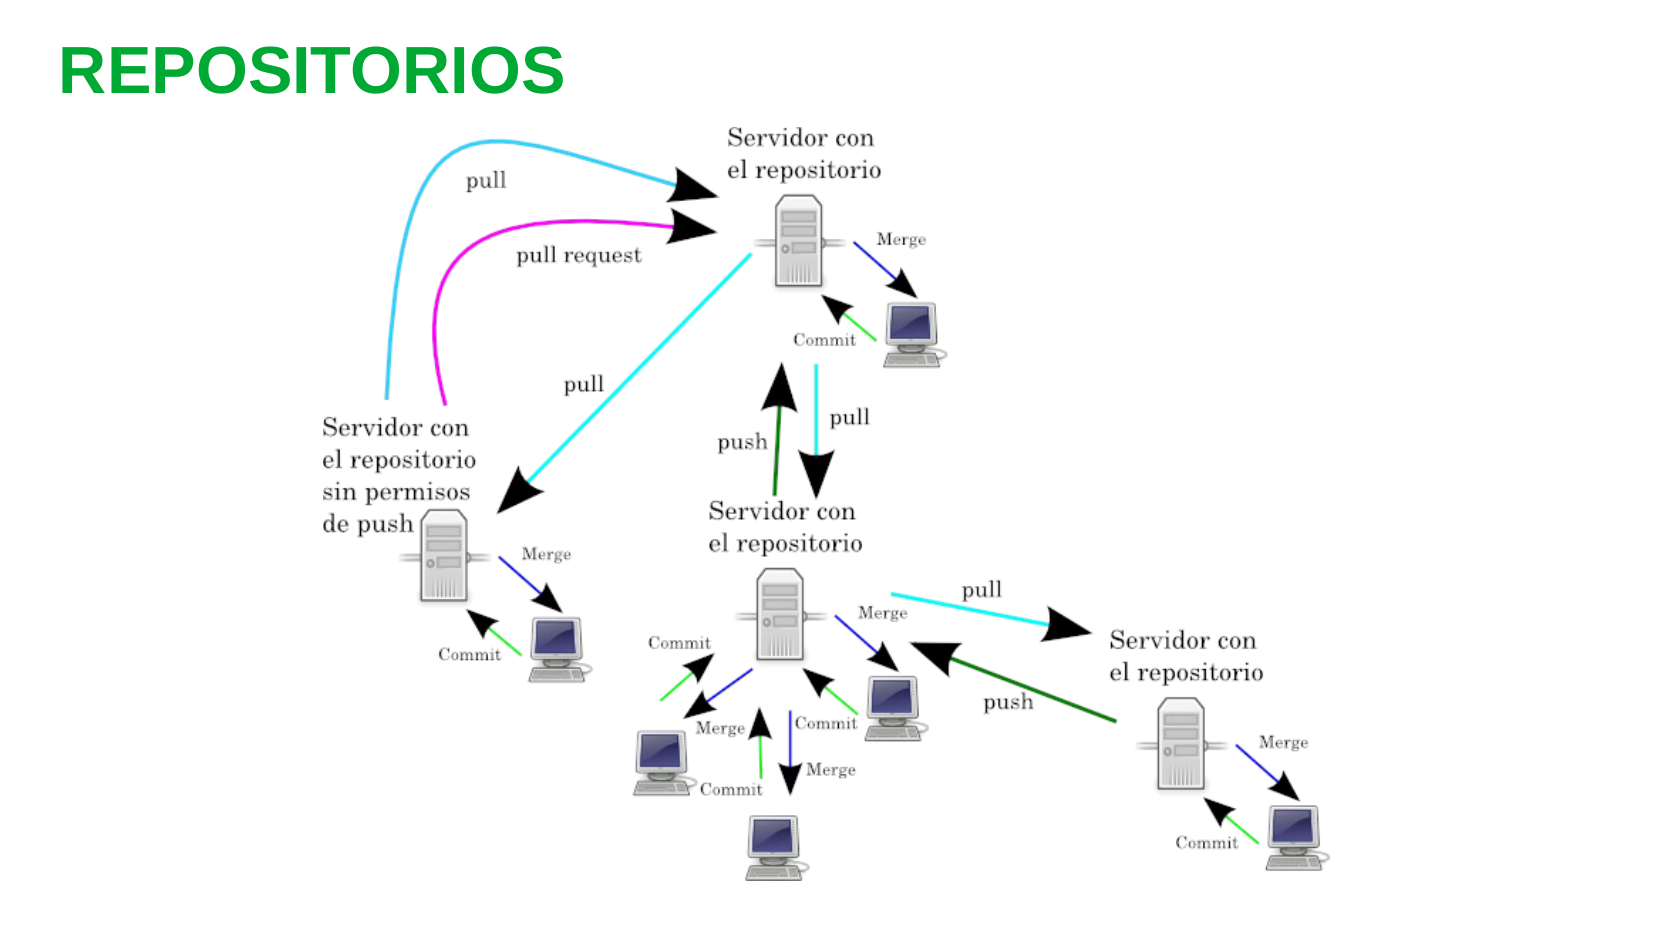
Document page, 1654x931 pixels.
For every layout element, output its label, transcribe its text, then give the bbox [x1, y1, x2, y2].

picture [323, 127, 1330, 881]
title REPOSITORIOS [59, 24, 1548, 118]
